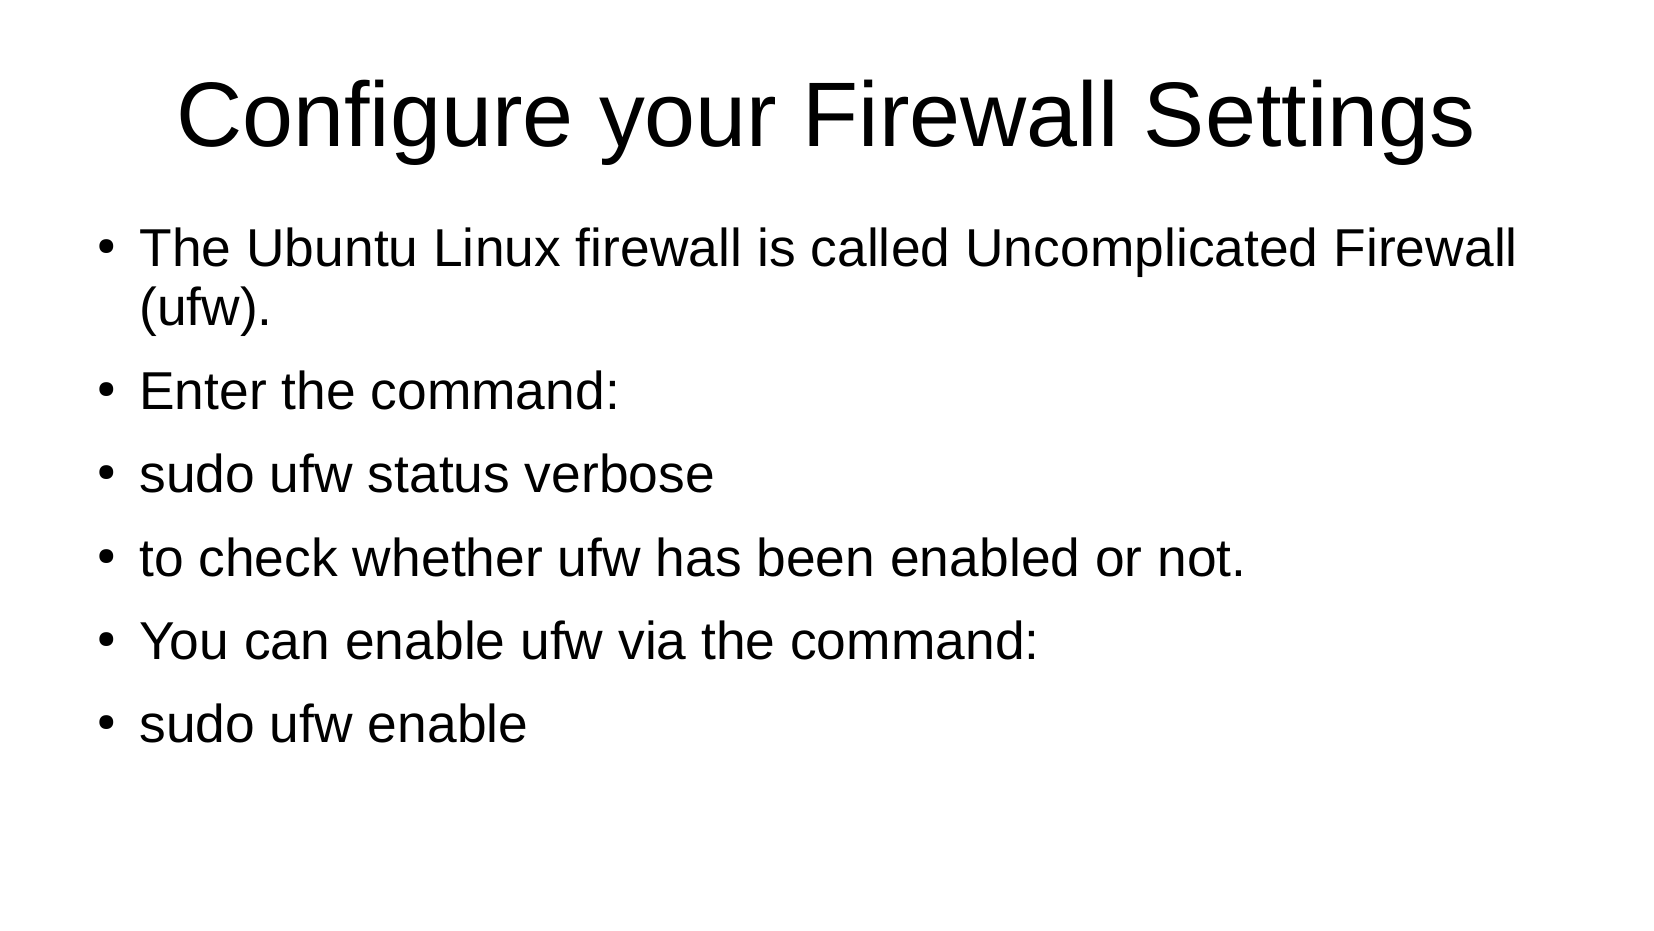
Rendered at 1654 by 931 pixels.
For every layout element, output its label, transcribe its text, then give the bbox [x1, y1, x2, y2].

title Configure your Firewall Settings [82, 37, 1571, 193]
list The Ubuntu Linux firewall is called Uncomplicated Firewall (ufw). Enter the command: sudo ufw status verbose to check whether ufw has been enabled or not. You can enable ufw via the command: sudo ufw enable [82, 217, 1571, 758]
